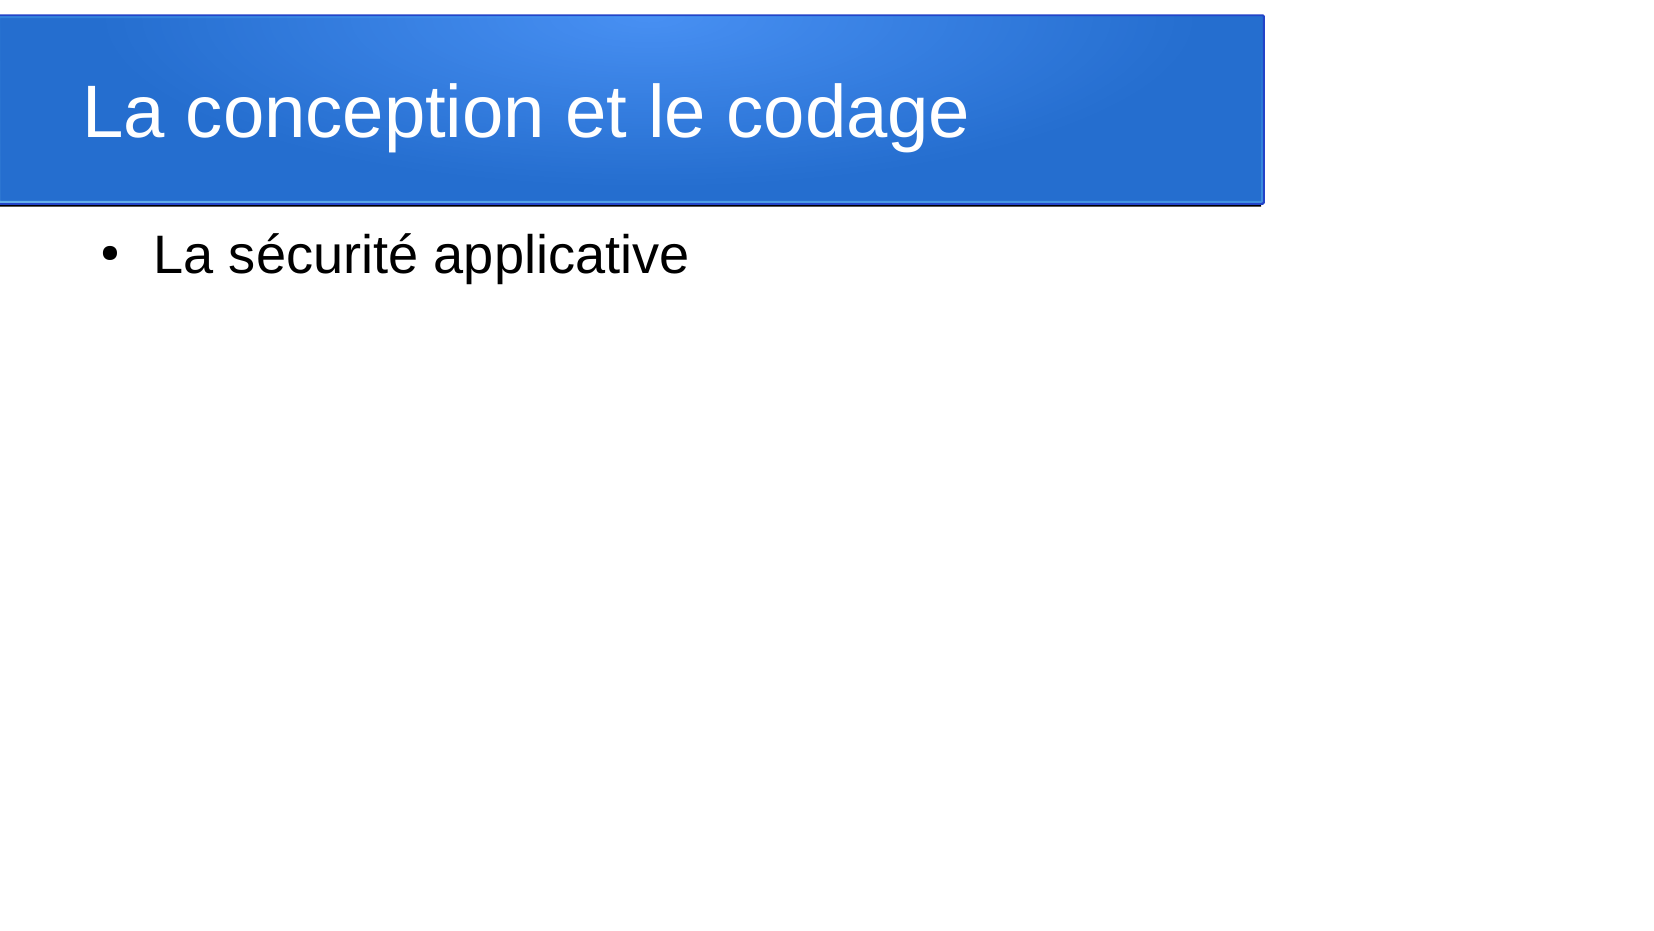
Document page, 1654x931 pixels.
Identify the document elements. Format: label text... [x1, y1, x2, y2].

title La conception et le codage [82, 35, 1235, 189]
list La sécurité applicative [82, 224, 1571, 764]
